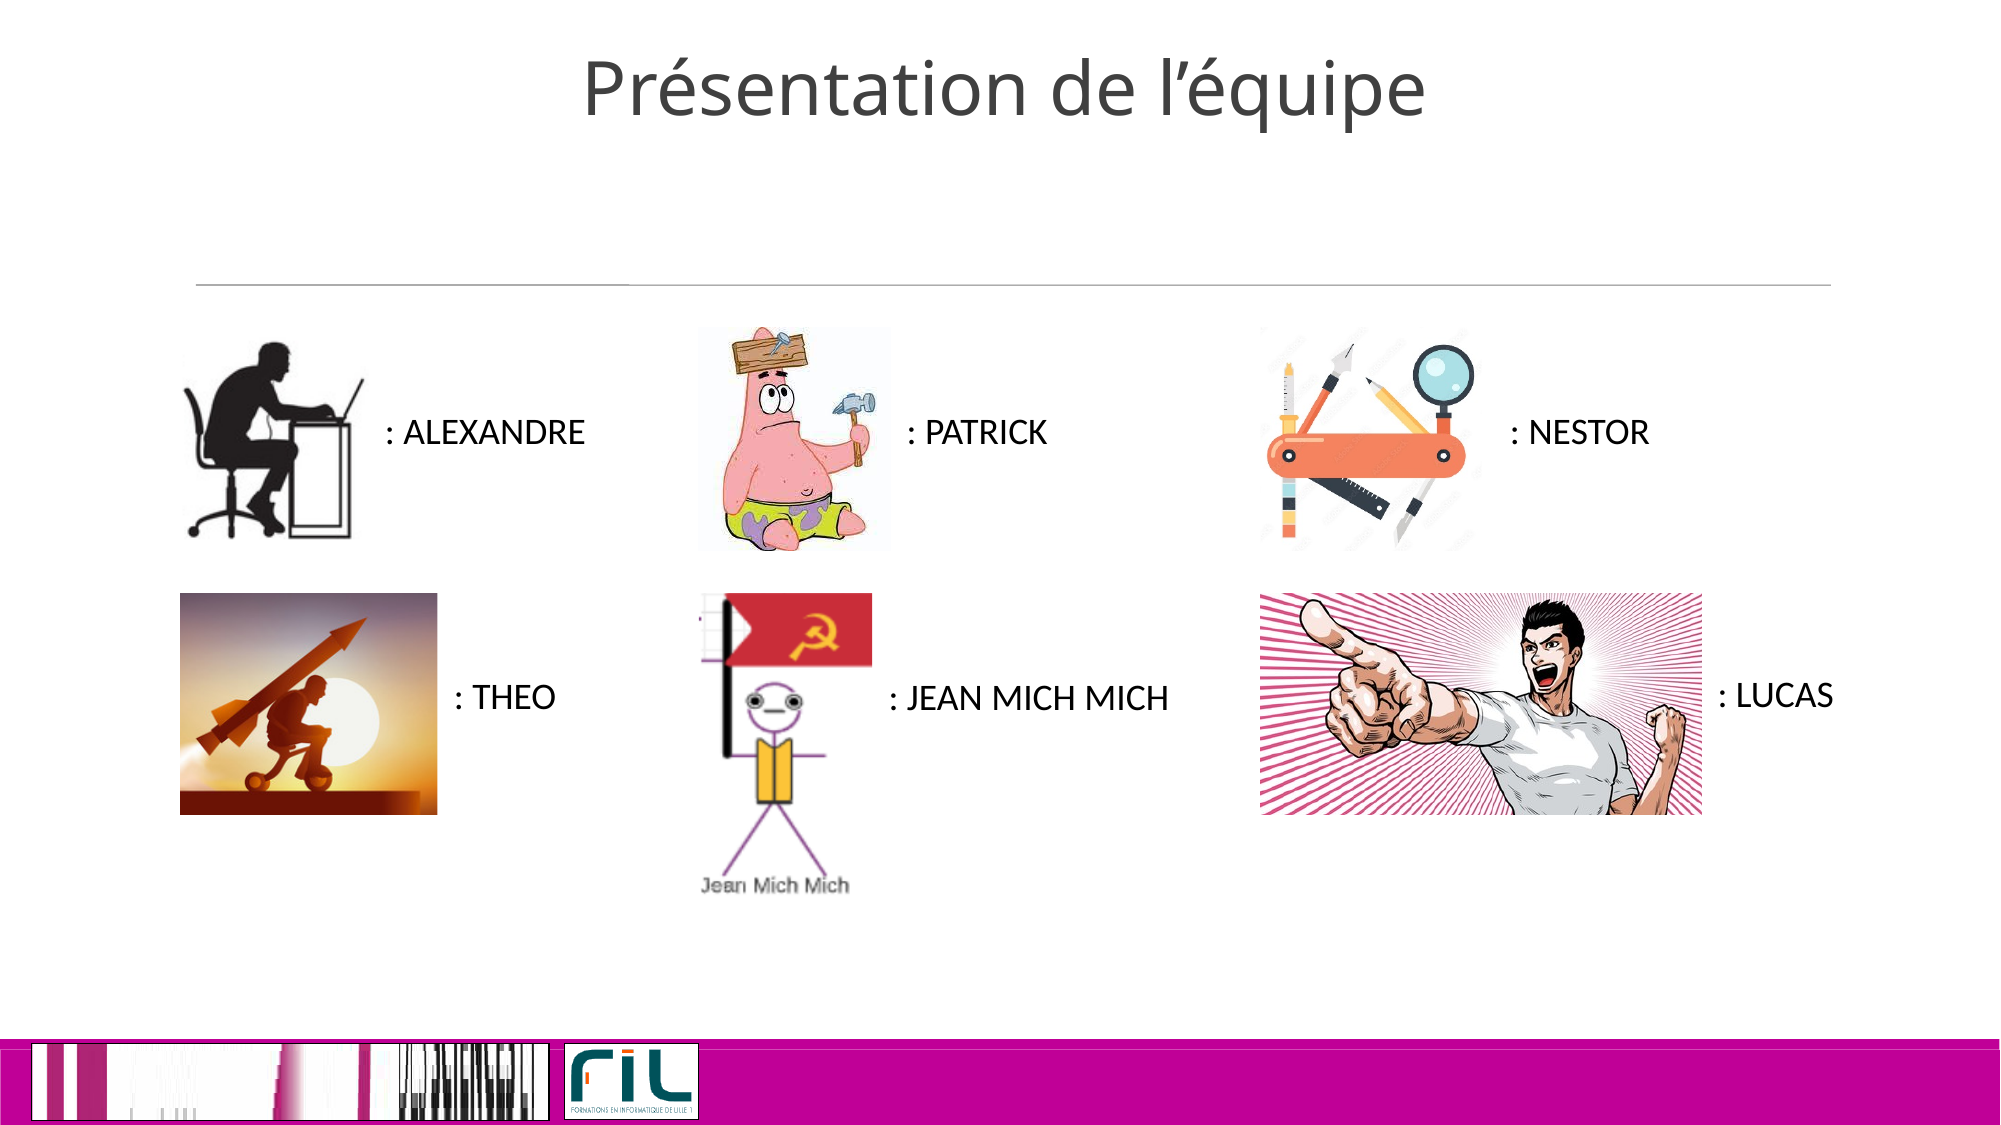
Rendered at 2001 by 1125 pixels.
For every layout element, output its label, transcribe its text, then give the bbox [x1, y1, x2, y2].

picture [32, 1044, 549, 1120]
title Présentation de l’équipe [180, 47, 1830, 285]
picture [698, 593, 873, 907]
text_box : NESTOR [1495, 409, 1666, 462]
picture [1260, 593, 1702, 815]
text_box : LUCAS [1702, 671, 1849, 725]
text_box : THEO [439, 673, 572, 727]
text_box : JEAN MICH MICH [873, 675, 1185, 728]
picture [698, 327, 891, 551]
picture [564, 1043, 699, 1120]
text_box : ALEXANDRE [370, 409, 602, 462]
text_box : PATRICK [891, 409, 1063, 462]
picture [1260, 327, 1482, 551]
picture [180, 328, 369, 552]
picture [180, 593, 438, 815]
